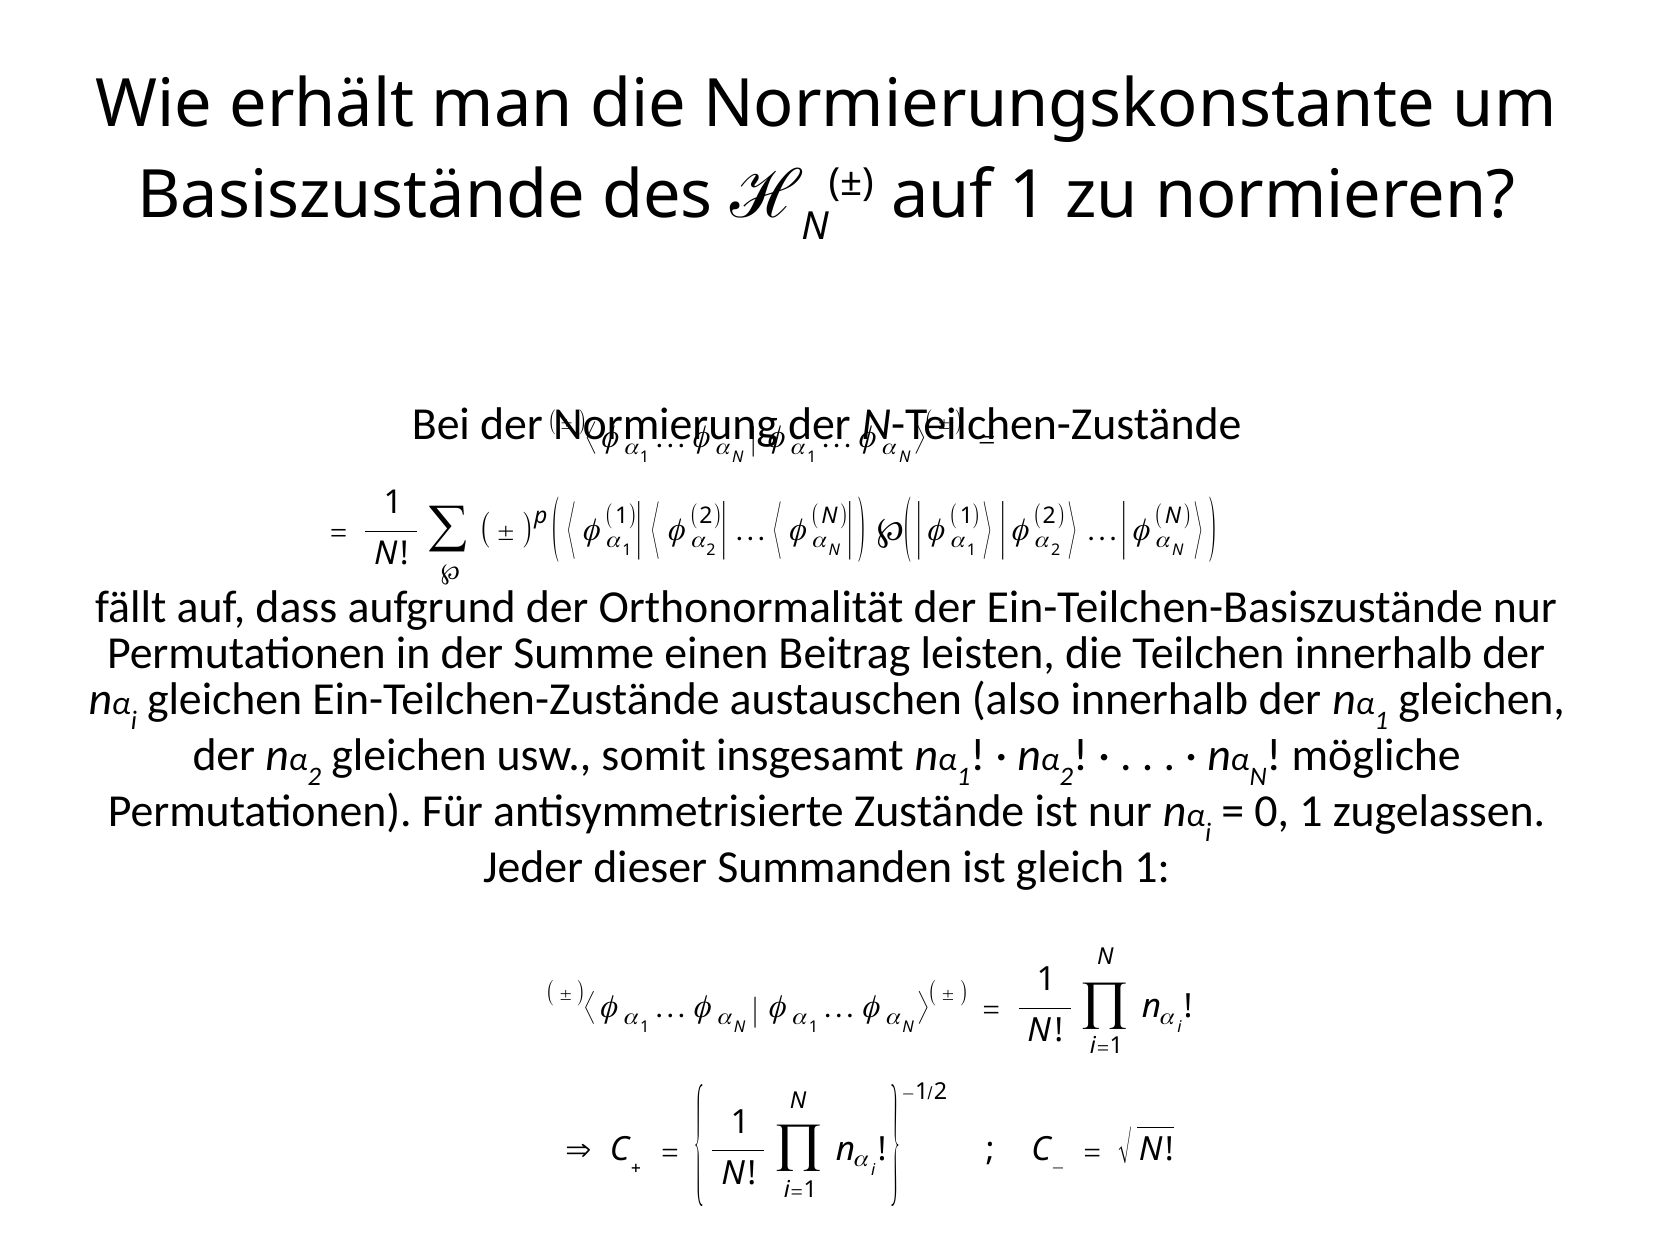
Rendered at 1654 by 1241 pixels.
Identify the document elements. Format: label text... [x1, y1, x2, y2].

chart [321, 408, 1225, 586]
chart [542, 942, 1197, 1206]
title Wie erhält man die Normierungskonstante um Basiszustände des ℋN(±) auf 1 zu normieren? [82, 49, 1571, 257]
subtitle Bei der Normierung der N-Teilchen-Zustände fällt auf, dass aufgrund der Orthonormalität der Ein-Teilchen-Basiszustände nur Permutationen in der Summe einen Beitrag leisten, die Teilchen innerhalb der nαi gleichen Ein-Teilchen-Zustände austauschen (also innerhalb der nα1 gleichen, der nα2 gleichen usw., somit insgesamt nα1! · nα2! · . . . · nαN! mögliche Permutationen). Für antisymmetrisierte Zustände ist nur nαi = 0, 1 zugelassen. Jeder dieser Summanden ist gleich 1: [82, 290, 1571, 1010]
